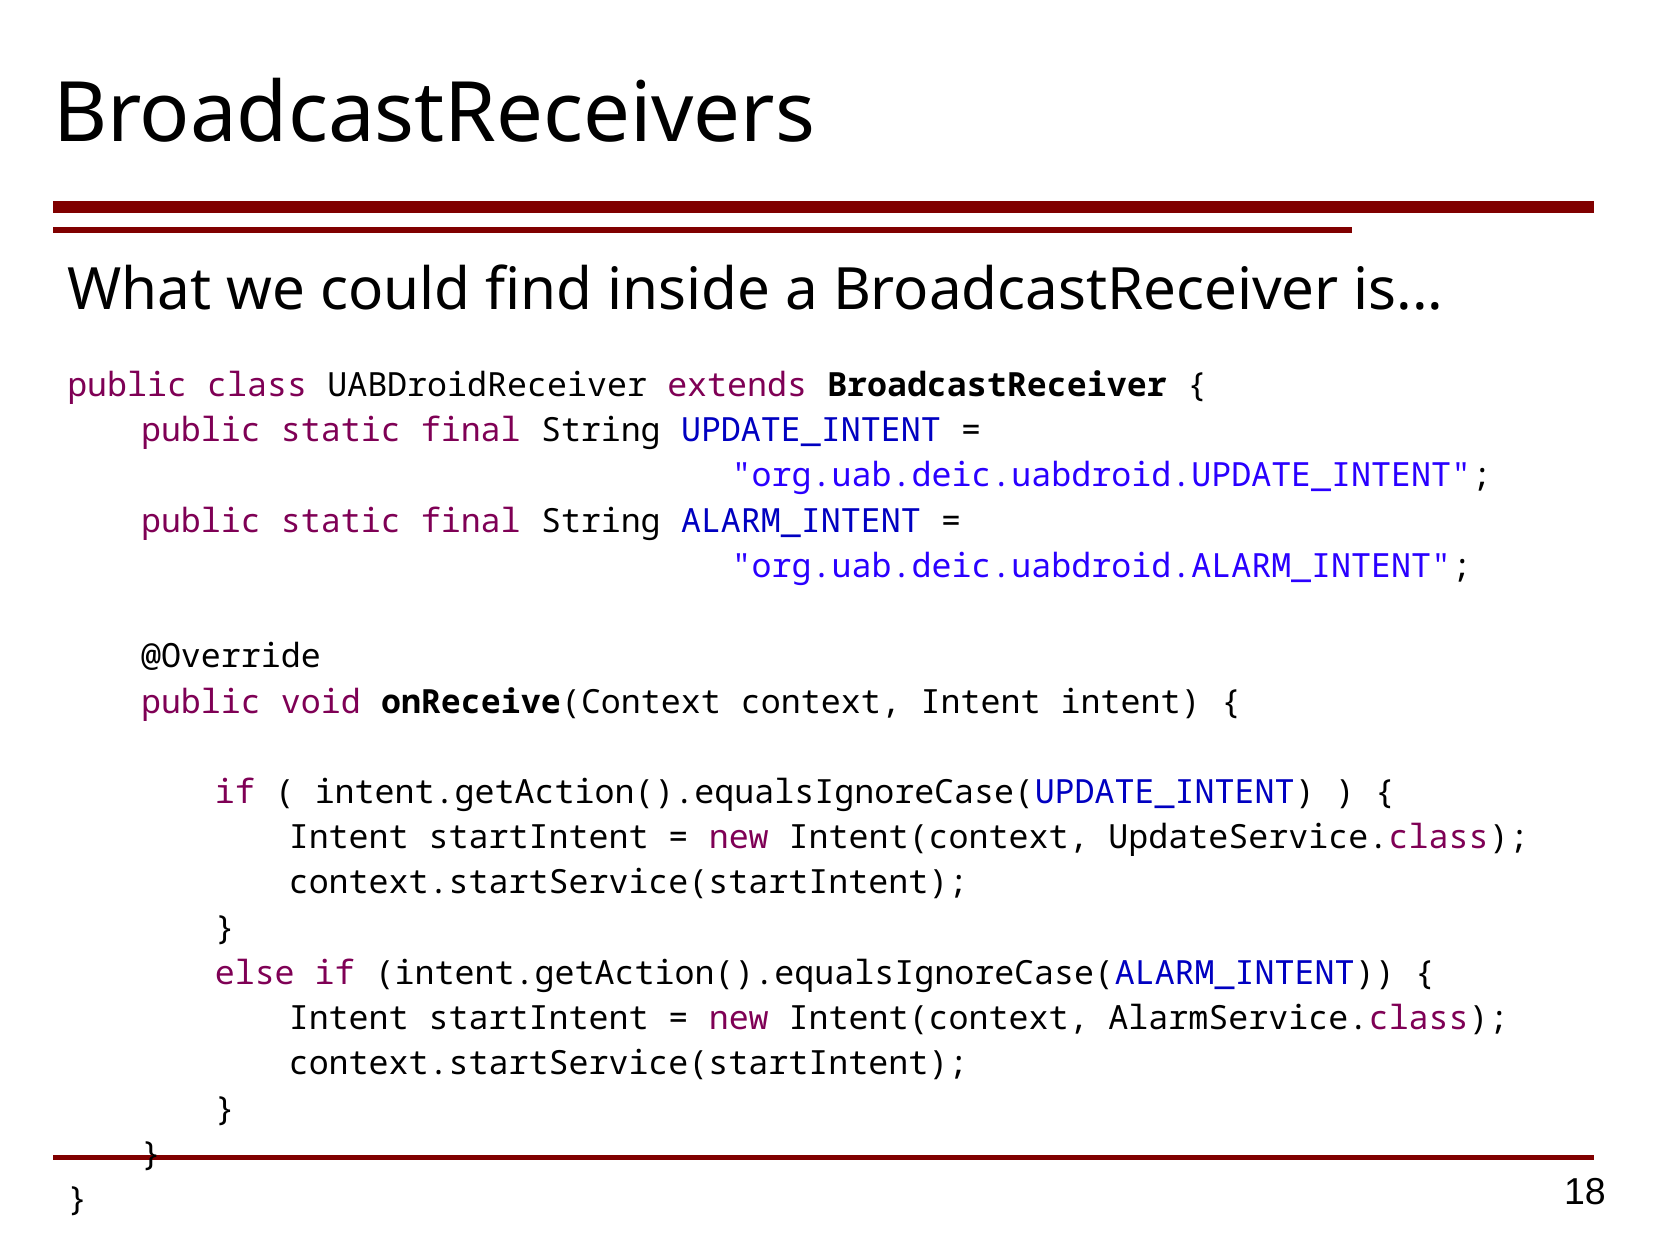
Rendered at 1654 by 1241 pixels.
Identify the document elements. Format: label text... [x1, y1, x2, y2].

text_box <número> [35, 1163, 1654, 1221]
subtitle BroadcastReceivers [53, 48, 1542, 172]
text_box What we could find inside a BroadcastReceiver is... public class UABDroidReceiver extends BroadcastReceiver { public static final String UPDATE_INTENT = "org.uab.deic.uabdroid.UPDATE_INTENT"; public static final String ALARM_INTENT = "org.uab.deic.uabdroid.ALARM_INTENT"; @Override public void onReceive(Context context, Intent intent) { if ( intent.getAction().equalsIgnoreCase(UPDATE_INTENT) ) { Intent startIntent = new Intent(context, UpdateService.class); context.startService(startIntent); } else if (intent.getAction().equalsIgnoreCase(ALARM_INTENT)) { Intent startIntent = new Intent(context, AlarmService.class); context.startService(startIntent); } } } [52, 240, 1544, 1156]
